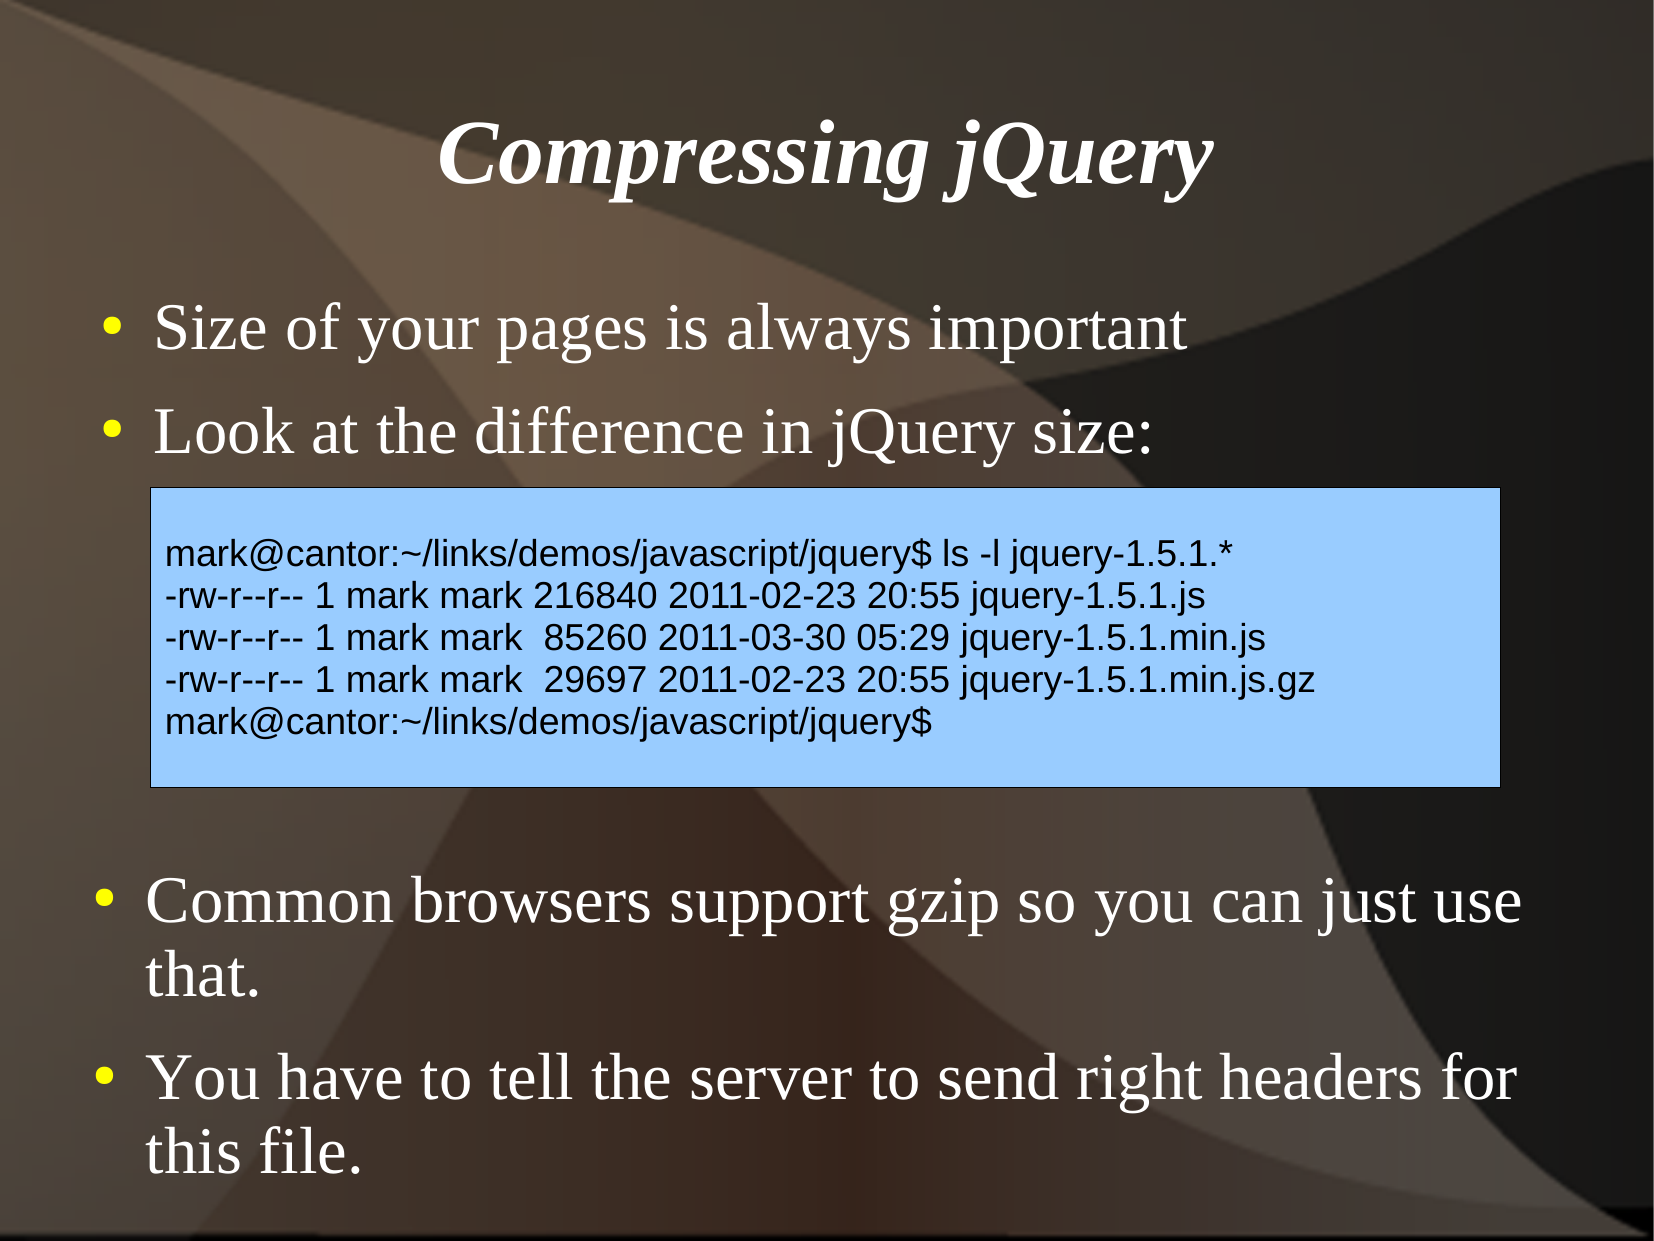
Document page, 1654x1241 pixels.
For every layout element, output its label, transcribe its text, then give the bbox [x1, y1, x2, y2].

title Compressing jQuery [82, 56, 1571, 250]
picture [0, 0, 1654, 1241]
list Common browsers support gzip so you can just use that. You have to tell the server to send right headers for this file. [75, 862, 1564, 1189]
list Size of your pages is always important Look at the difference in jQuery size: [82, 290, 1571, 468]
text_box mark@cantor:~/links/demos/javascript/jquery$ ls -l jquery-1.5.1.* -rw-r--r-- 1 mark mark 216840 2011-02-23 20:55 jquery-1.5.1.js -rw-r--r-- 1 mark mark 85260 2011-03-30 05:29 jquery-1.5.1.min.js -rw-r--r-- 1 mark mark 29697 2011-02-23 20:55 jquery-1.5.1.min.js.gz mark@cantor:~/links/demos/javascript/jquery$ [150, 487, 1501, 788]
